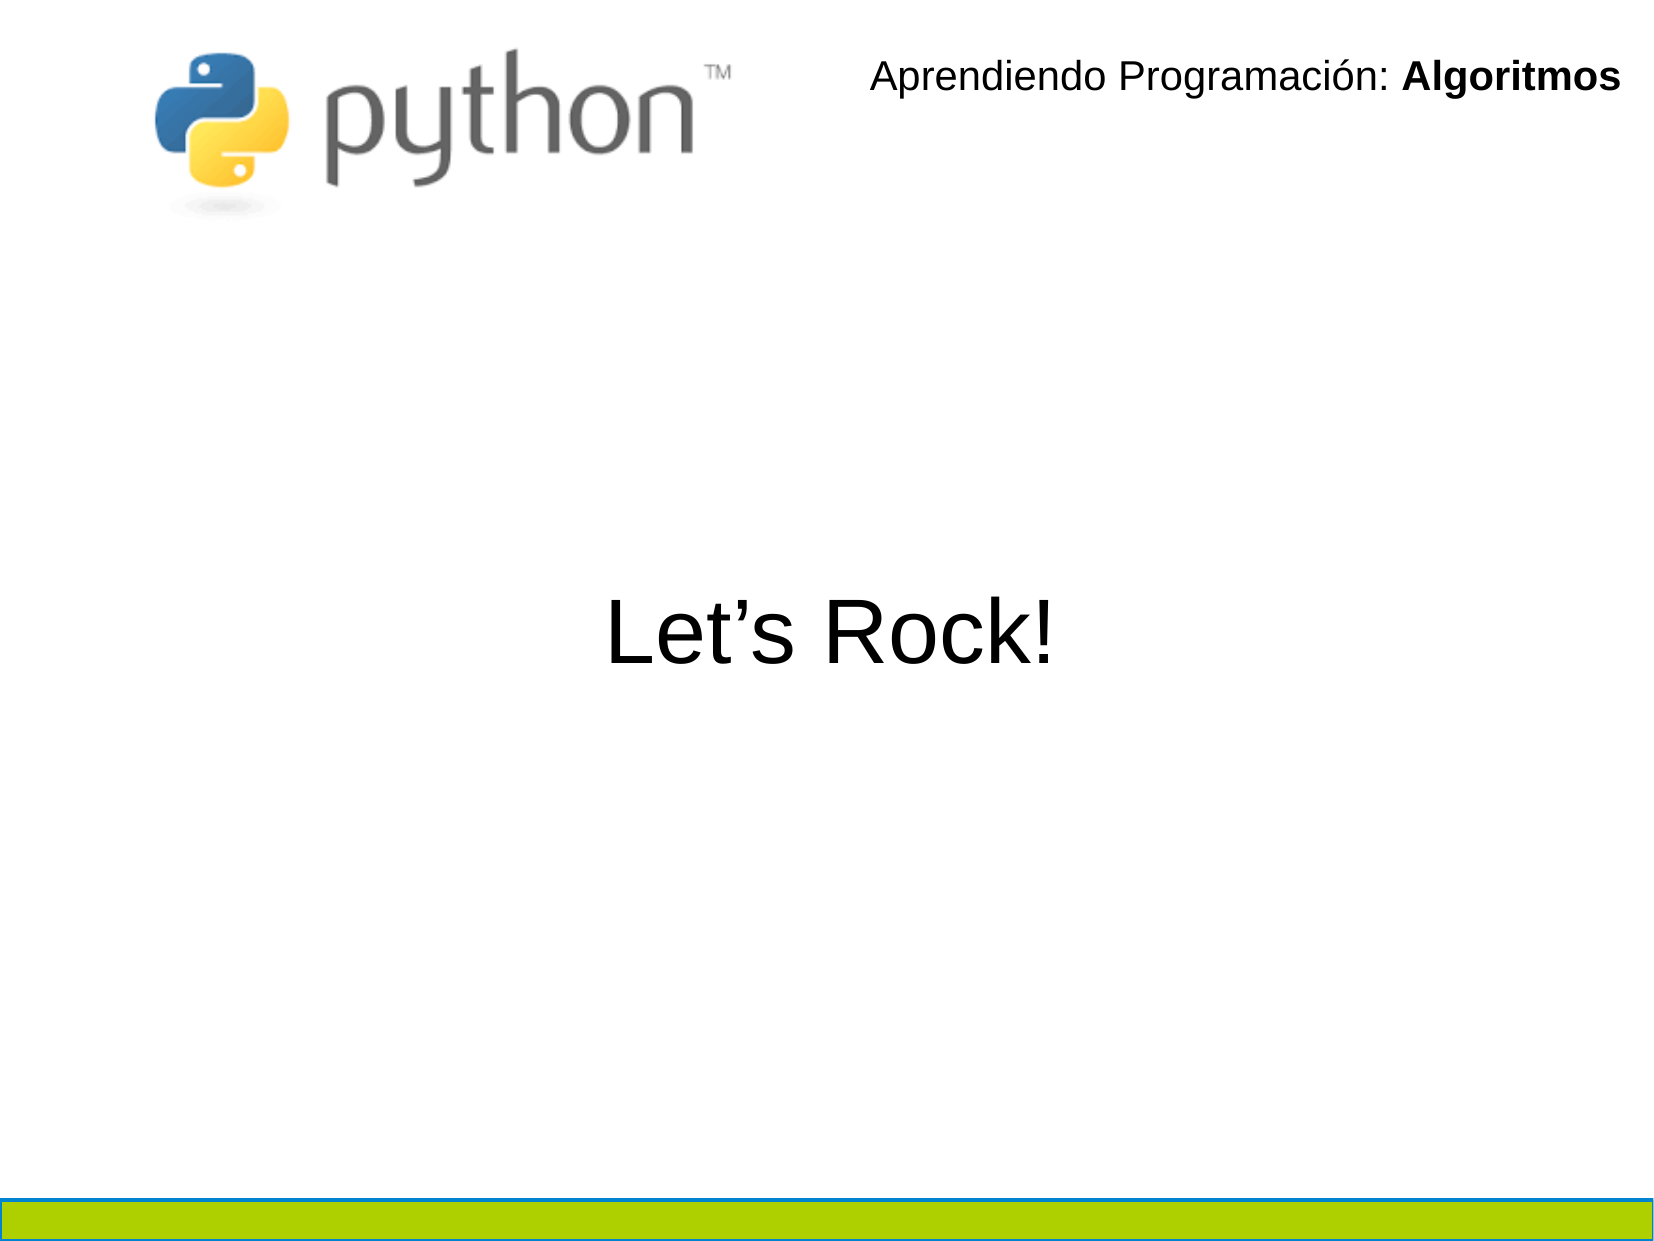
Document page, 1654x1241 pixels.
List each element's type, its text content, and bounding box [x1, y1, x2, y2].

text_box Aprendiendo Programación: Algoritmos [855, 45, 1651, 121]
text_box [0, 1200, 1654, 1241]
title Let’s Rock! [86, 527, 1576, 736]
picture [60, 14, 787, 259]
